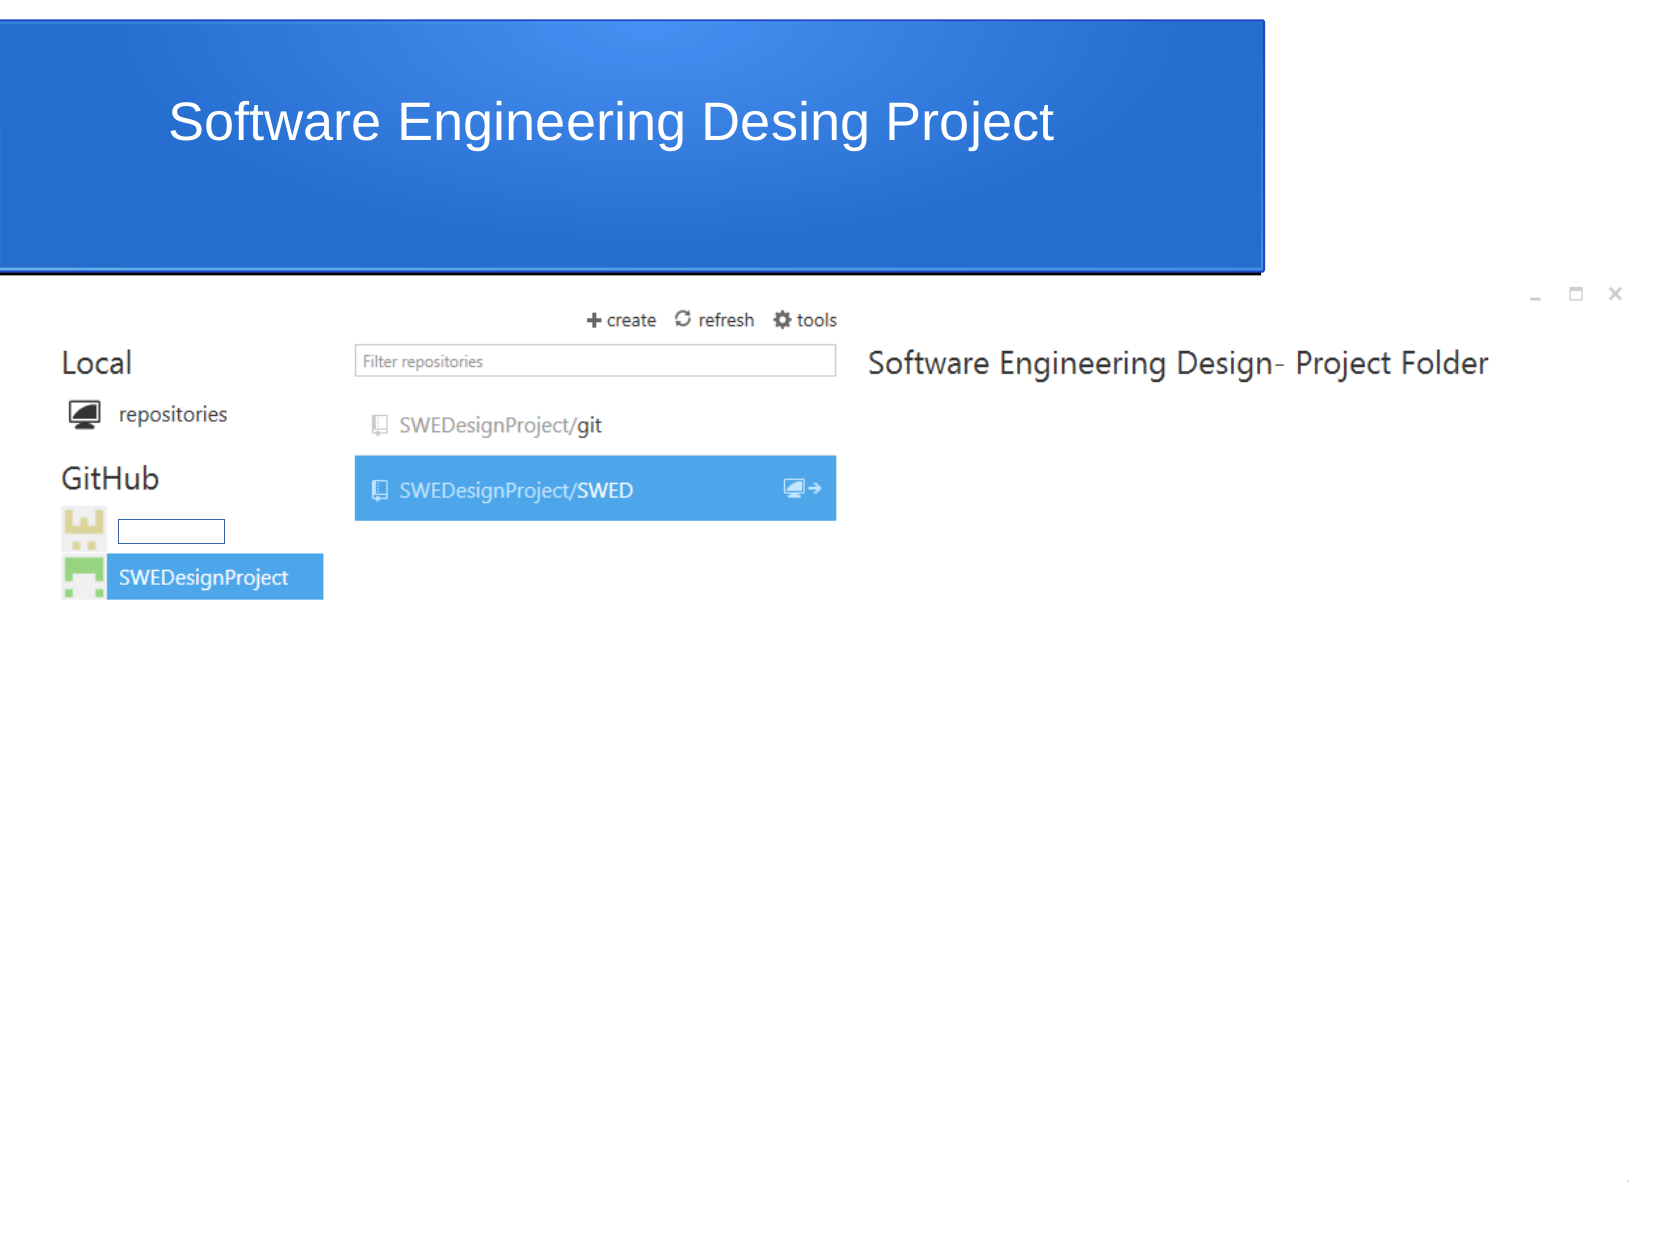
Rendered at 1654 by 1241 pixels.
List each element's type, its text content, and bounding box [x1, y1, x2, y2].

picture [35, 283, 1630, 1182]
text_box Software Engineering Desing Project [153, 83, 1071, 201]
text_box [118, 519, 225, 544]
